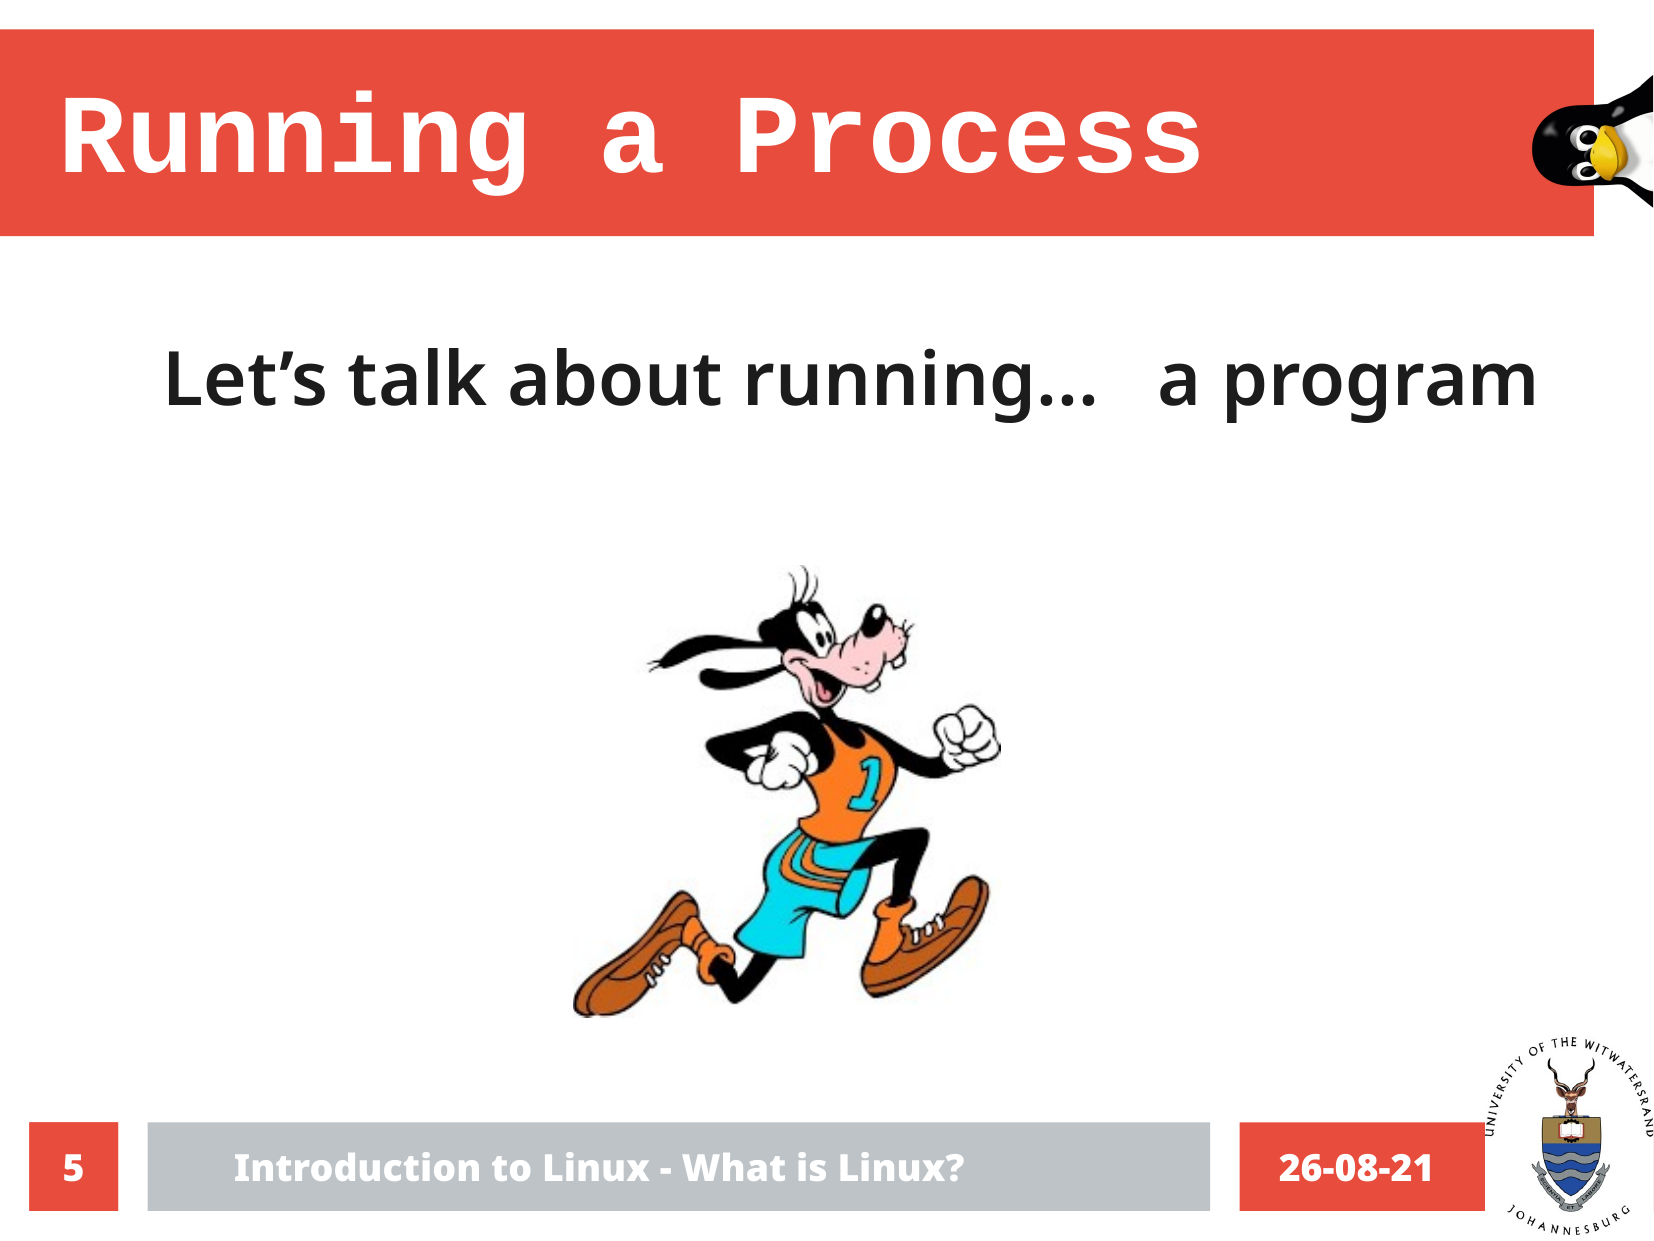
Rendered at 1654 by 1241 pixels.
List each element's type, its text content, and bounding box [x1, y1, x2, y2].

picture [1485, 1037, 1654, 1235]
picture [1515, 24, 1654, 276]
title Running a Process [58, 59, 1594, 207]
picture [573, 565, 1001, 1019]
list Let’s talk about running... a program [58, 324, 1565, 1093]
